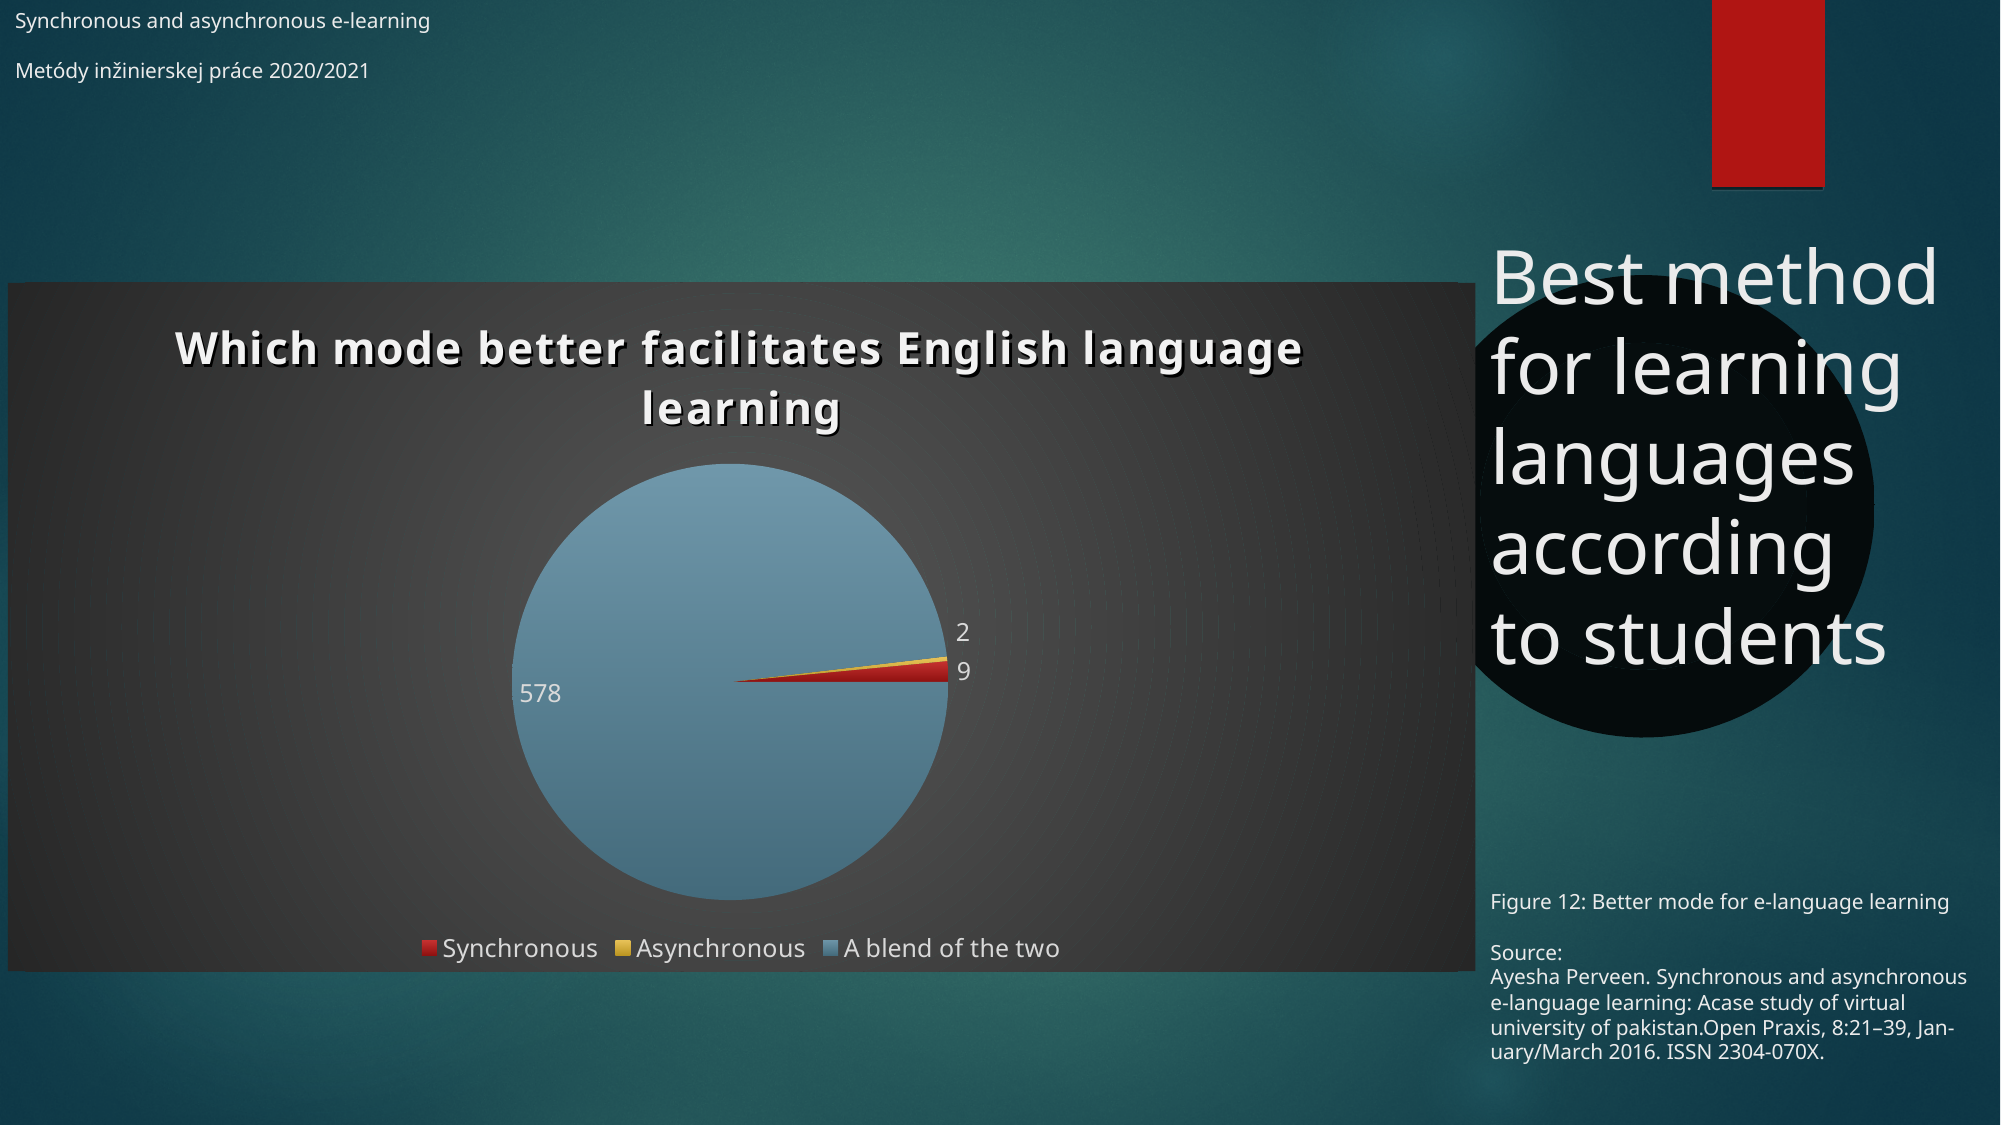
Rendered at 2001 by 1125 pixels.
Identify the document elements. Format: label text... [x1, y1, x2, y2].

title Best method for learning languages according to students Figure 12: Better mode for e-language learning Source: Ayesha Perveen. Synchronous and asynchronous e-language learning: Acase study of virtual university of pakistan.Open Praxis, 8:21–39, Jan-uary/March 2016. ISSN 2304-070X. [1475, 221, 2000, 1107]
chart [7, 282, 1476, 972]
text_box Synchronous and asynchronous e-learning Metódy inžinierskej práce 2020/2021 [0, 0, 496, 88]
